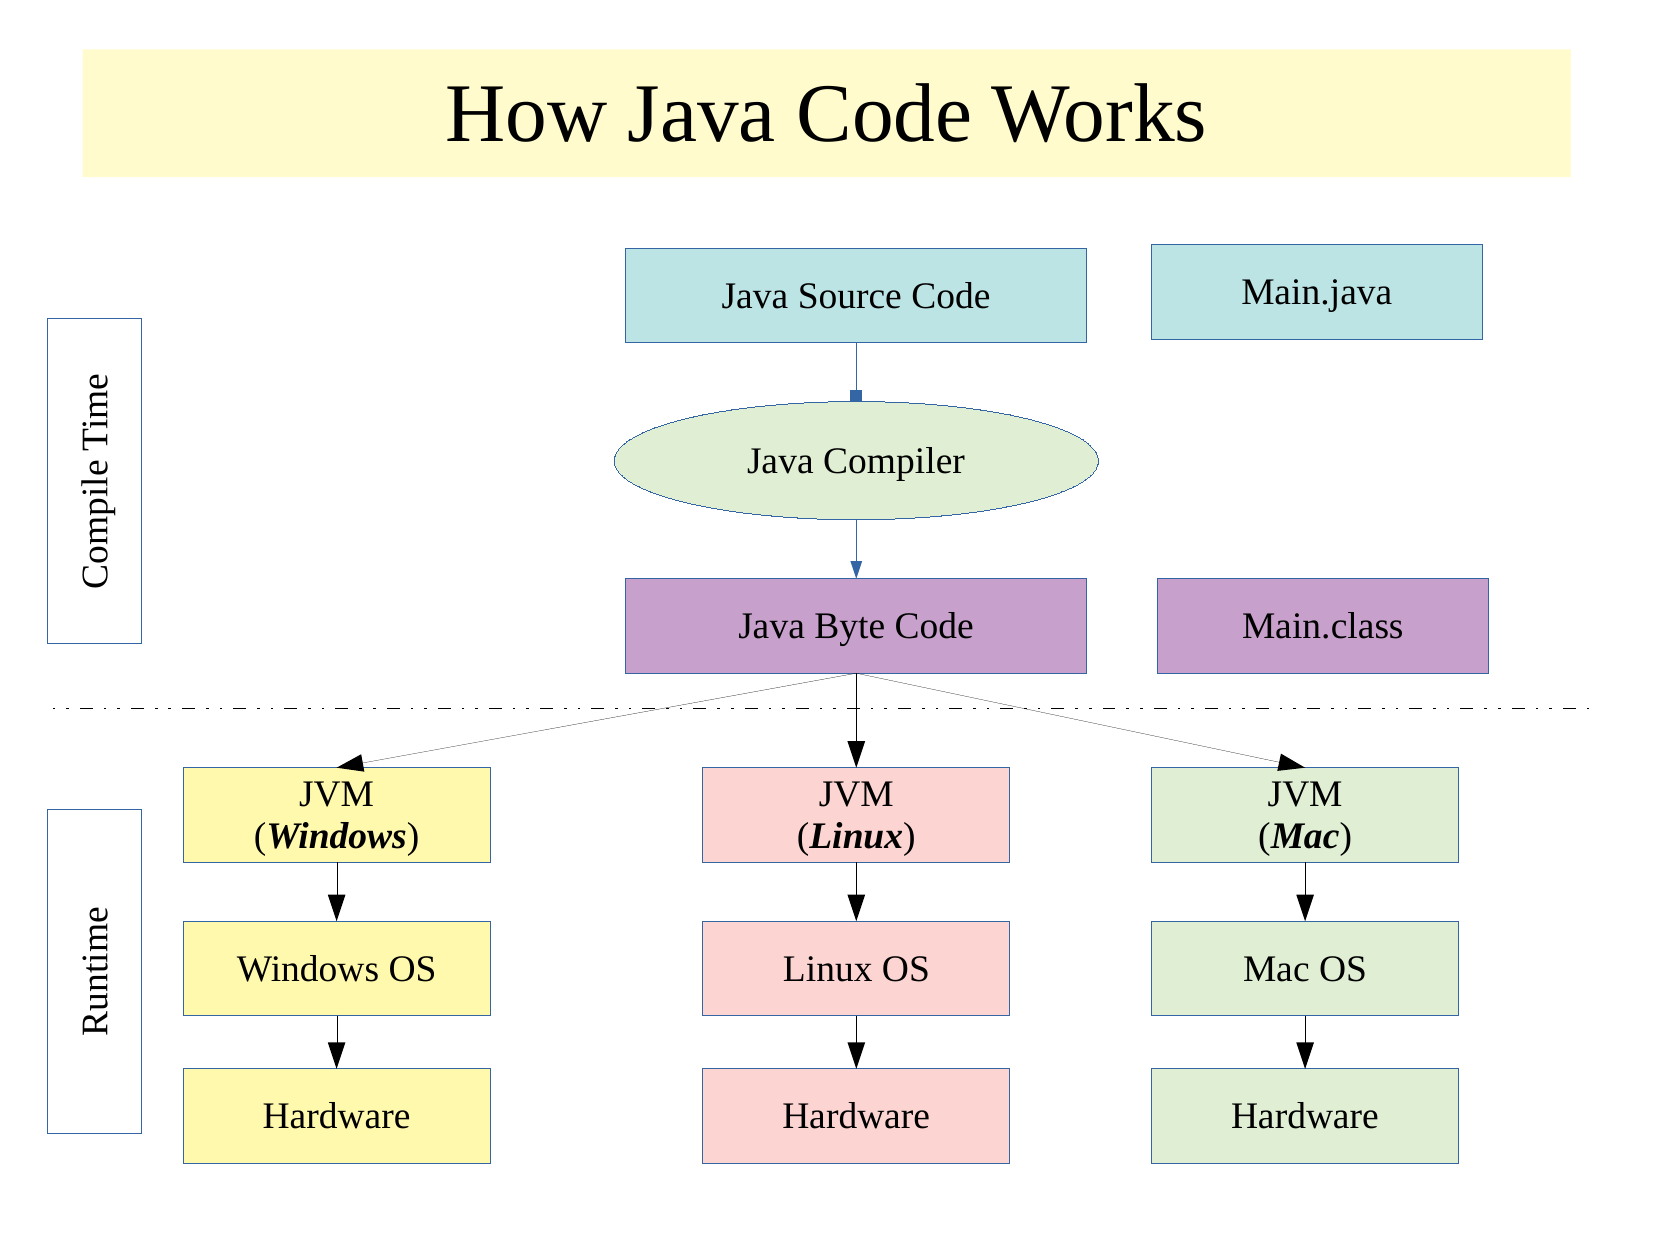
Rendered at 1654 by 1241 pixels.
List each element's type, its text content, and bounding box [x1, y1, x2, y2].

text_box JVM (Windows) [183, 767, 491, 863]
text_box Java Source Code [625, 248, 1087, 343]
text_box Linux OS [702, 921, 1010, 1016]
text_box Main.class [1157, 578, 1489, 674]
text_box Runtime [47, 809, 142, 1134]
text_box Windows OS [183, 921, 491, 1016]
text_box JVM (Linux) [702, 767, 1010, 863]
text_box Main.java [1151, 244, 1483, 340]
text_box JVM (Mac) [1151, 767, 1459, 863]
text_box Java Byte Code [625, 578, 1087, 674]
text_box Hardware [1151, 1068, 1459, 1164]
title How Java Code Works [82, 49, 1571, 178]
text_box Hardware [183, 1068, 491, 1164]
text_box Hardware [702, 1068, 1010, 1164]
text_box Java Compiler [614, 401, 1099, 520]
text_box Mac OS [1151, 921, 1459, 1016]
text_box Compile Time [47, 318, 142, 644]
